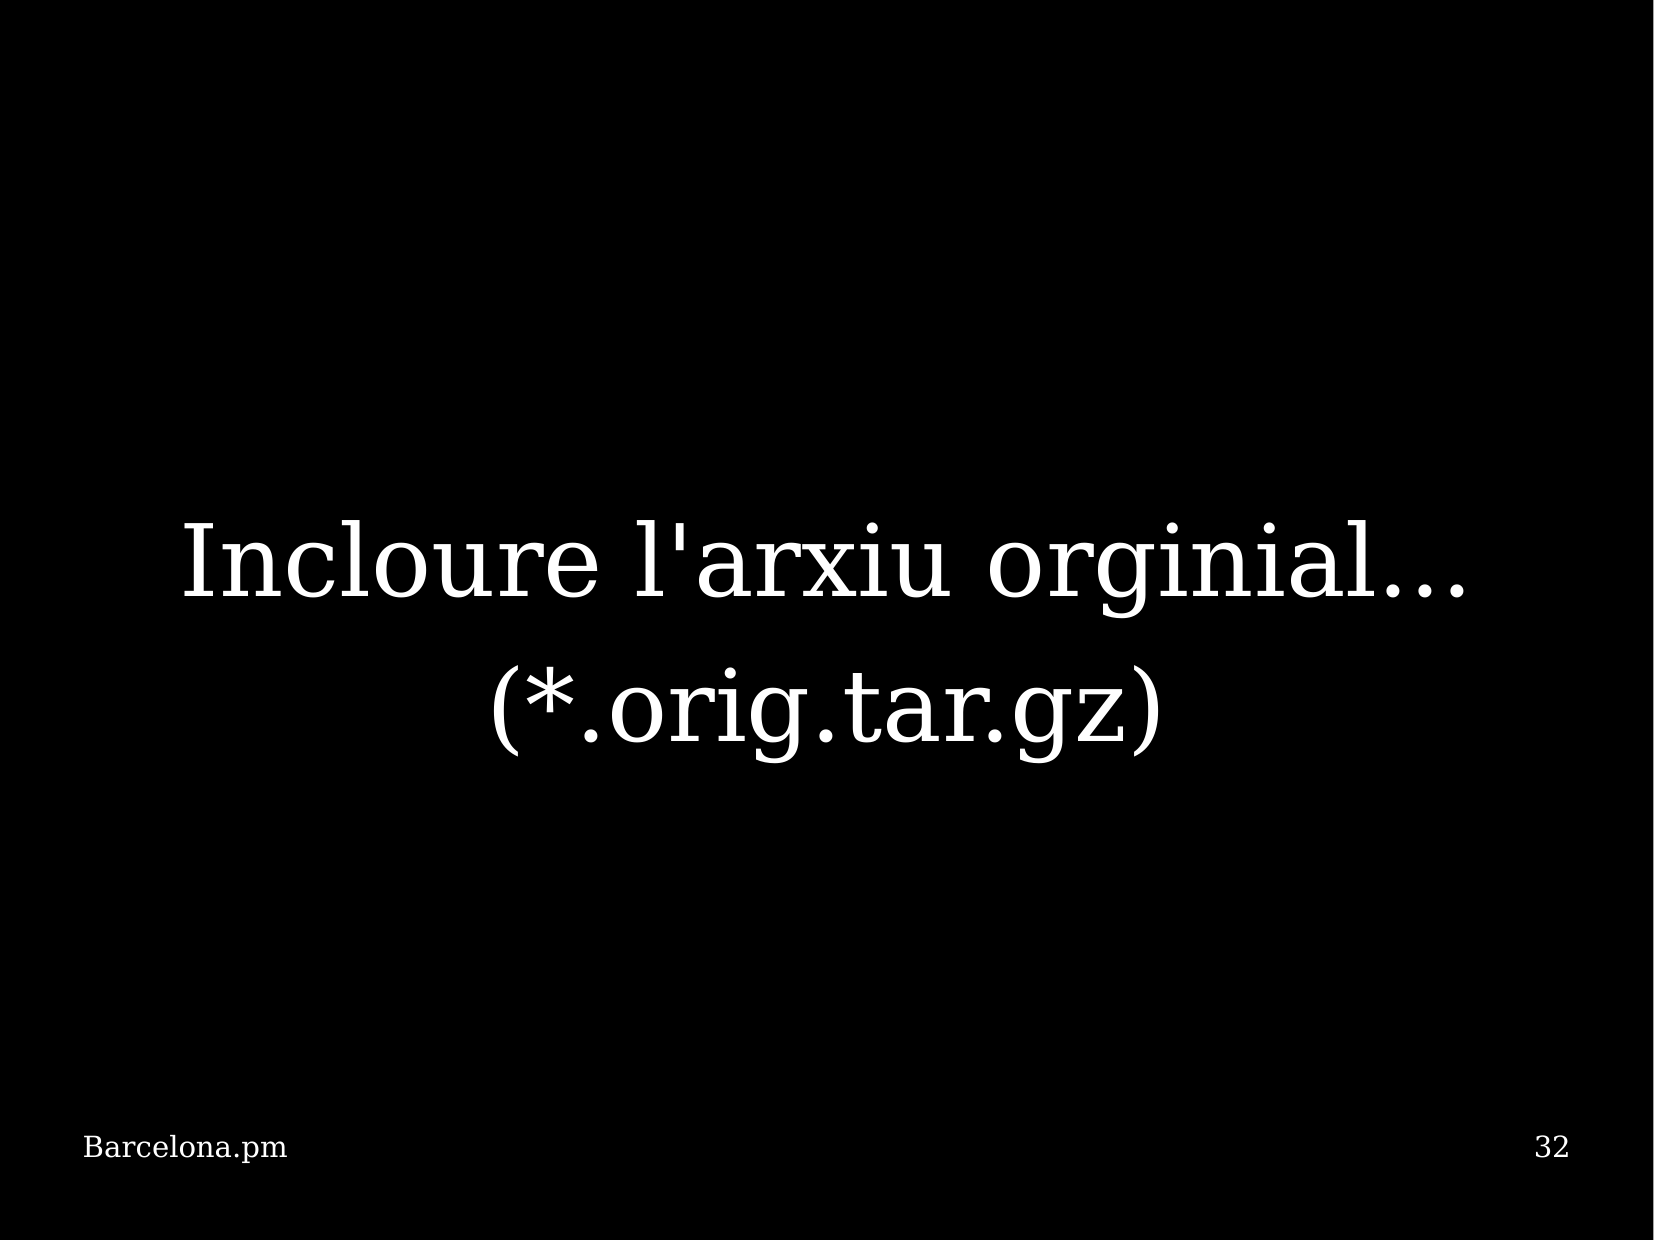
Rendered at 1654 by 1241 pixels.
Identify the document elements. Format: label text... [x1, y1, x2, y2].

title Incloure l'arxiu orginial... (*.orig.tar.gz) [82, 116, 1571, 1124]
